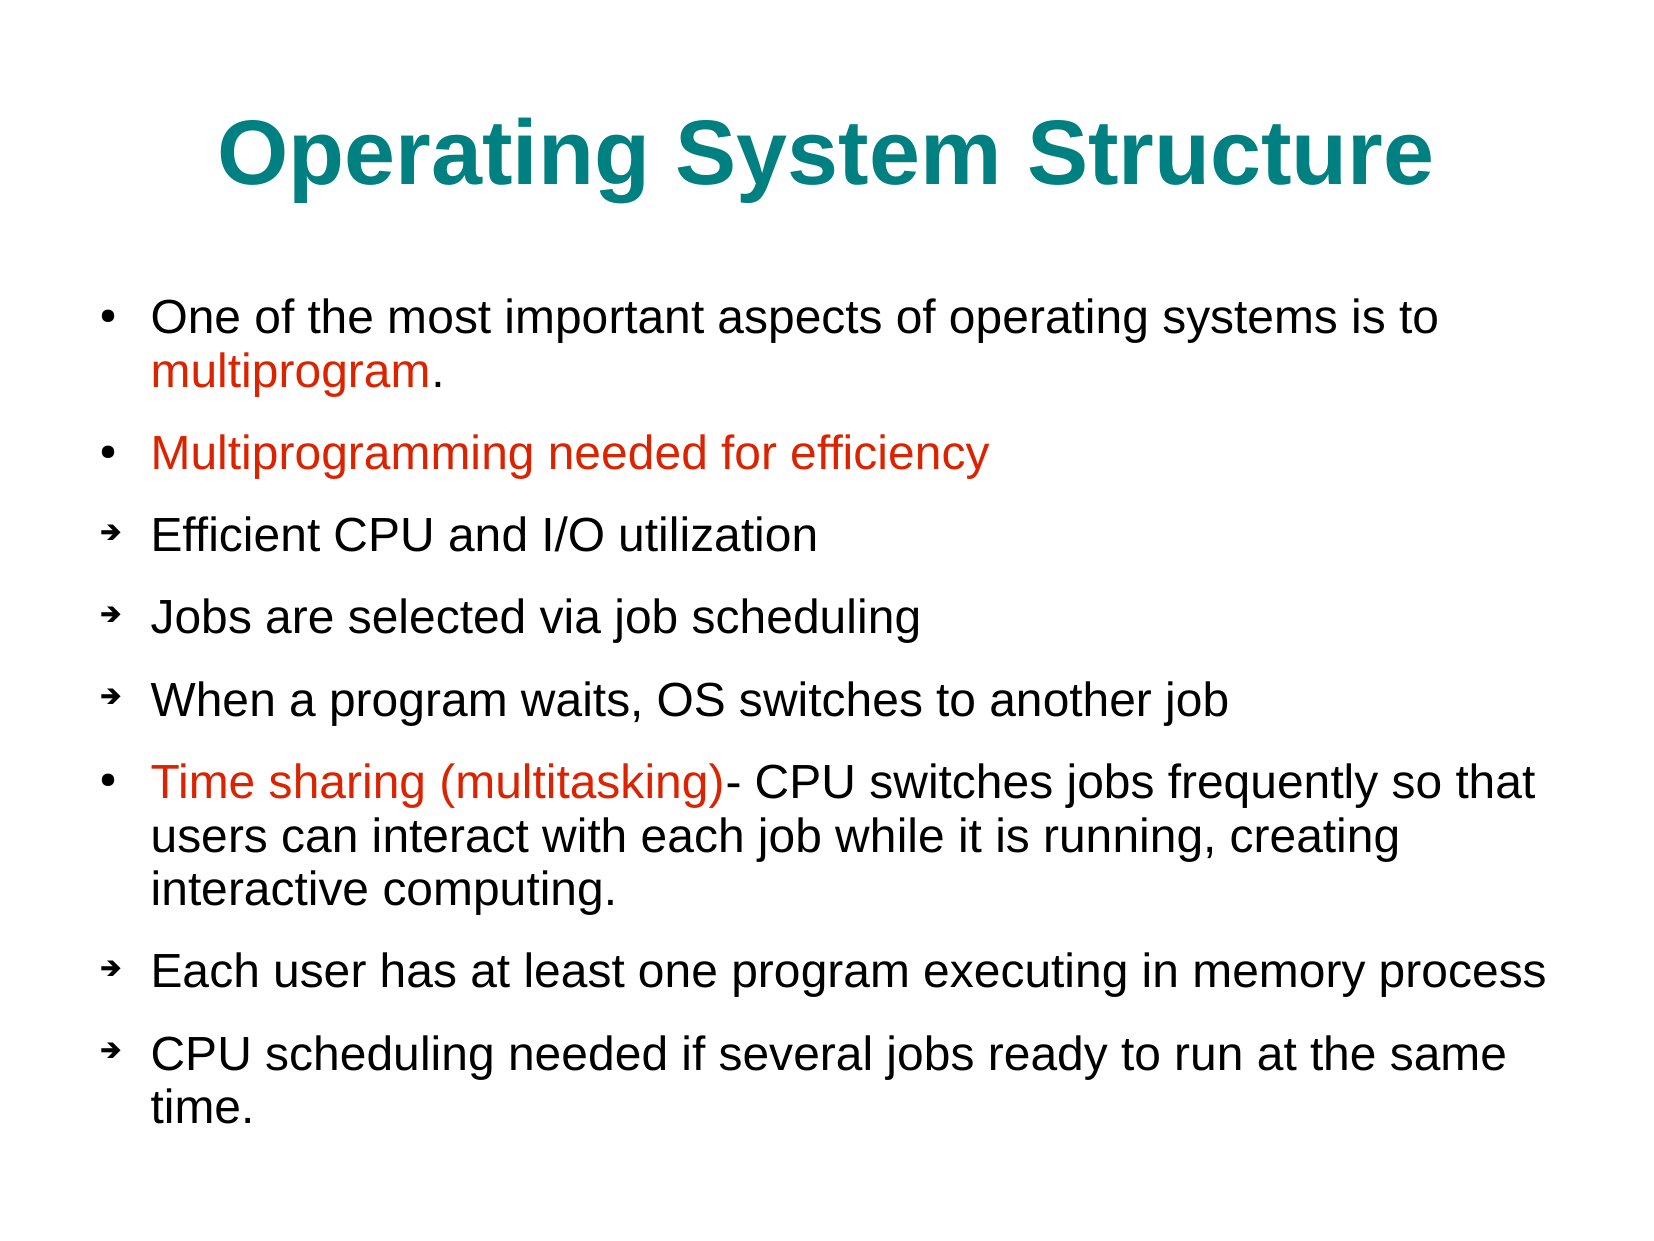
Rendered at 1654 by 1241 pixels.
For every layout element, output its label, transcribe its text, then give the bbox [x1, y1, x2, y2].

list One of the most important aspects of operating systems is to multiprogram. Multiprogramming needed for efficiency Efficient CPU and I/O utilization Jobs are selected via job scheduling When a program waits, OS switches to another job Time sharing (multitasking)- CPU switches jobs frequently so that users can interact with each job while it is running, creating interactive computing. Each user has at least one program executing in memory process CPU scheduling needed if several jobs ready to run at the same time. [82, 290, 1571, 1146]
title Operating System Structure [82, 49, 1571, 257]
